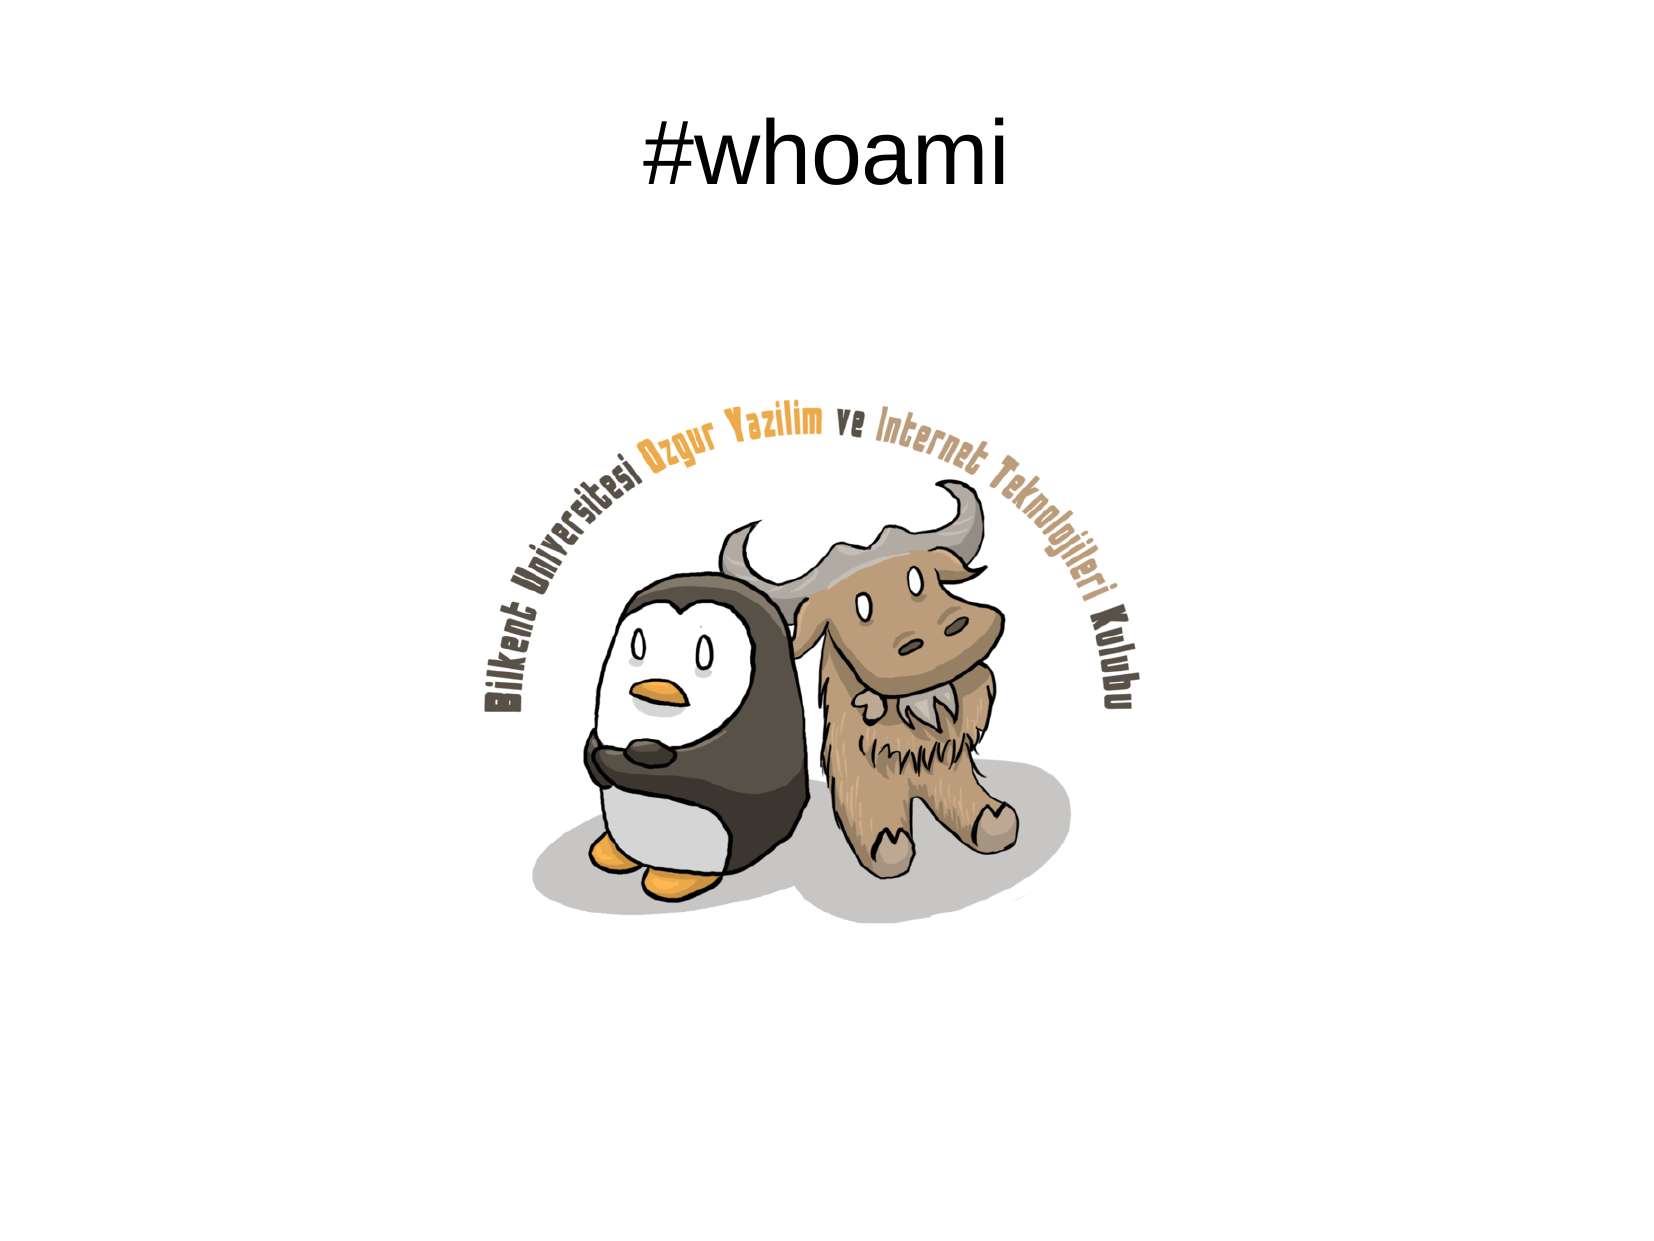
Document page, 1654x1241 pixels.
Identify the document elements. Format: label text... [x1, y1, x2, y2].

title #whoami [82, 49, 1571, 257]
picture [349, 269, 1336, 1211]
